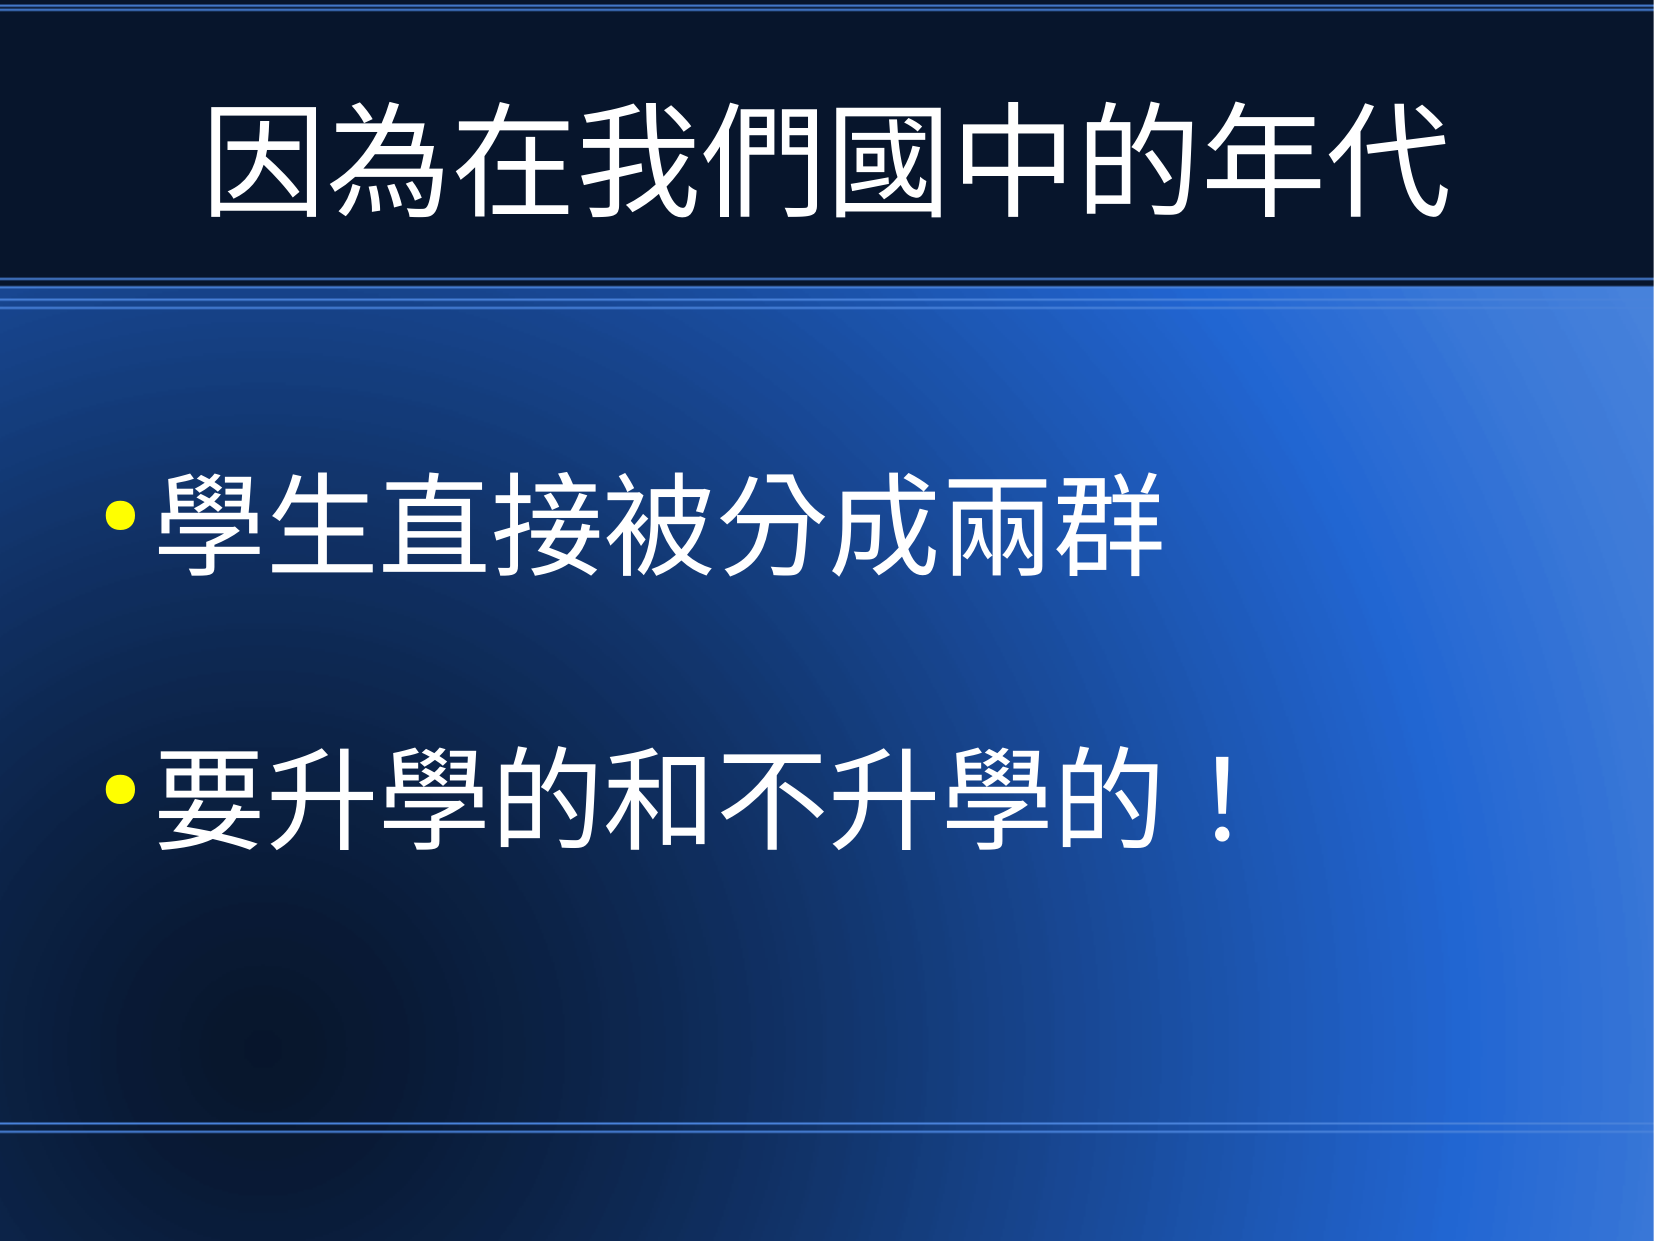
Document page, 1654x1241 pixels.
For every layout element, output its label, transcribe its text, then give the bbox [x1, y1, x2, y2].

list 學生直接被分成兩群 要升學的和不升學的！ [82, 355, 1571, 1241]
title 因為在我們國中的年代 [82, 49, 1571, 257]
picture [0, 0, 1654, 1241]
